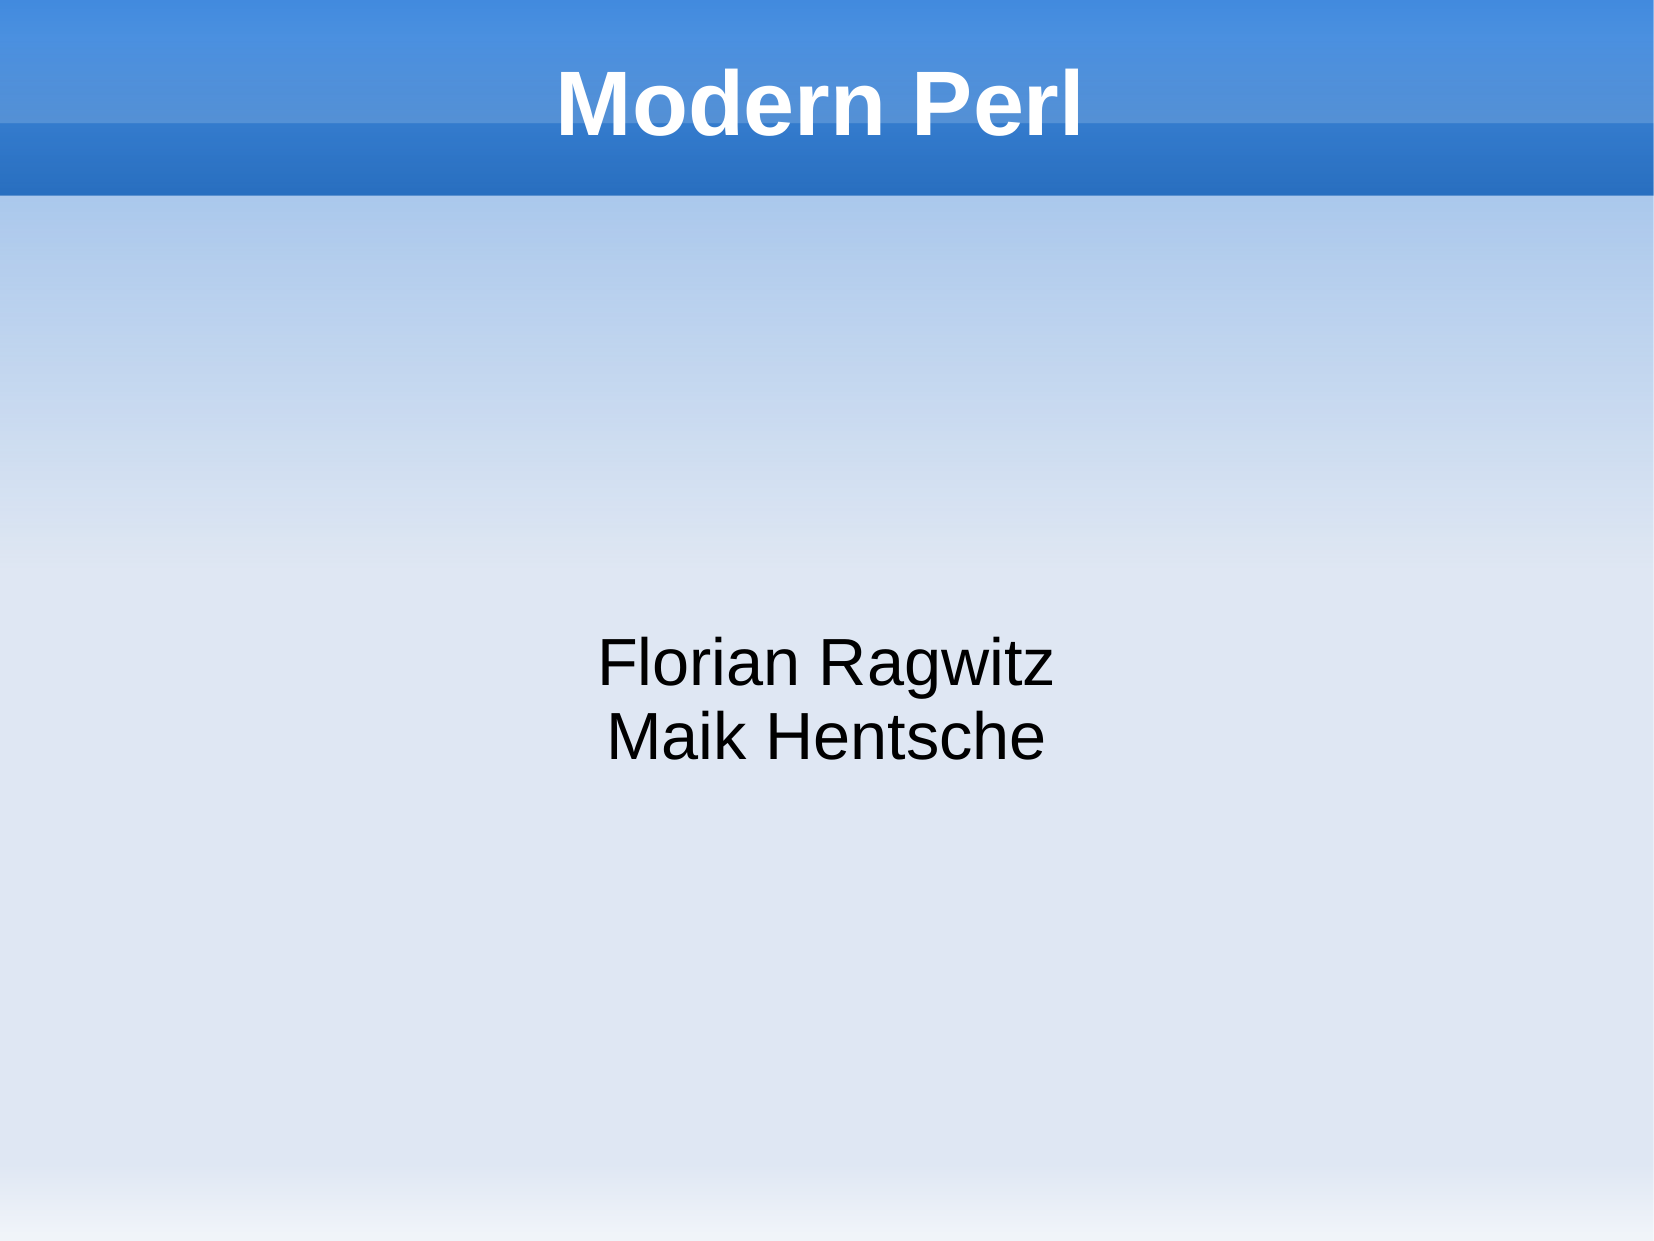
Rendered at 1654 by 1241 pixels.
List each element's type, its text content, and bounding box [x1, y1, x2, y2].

picture [0, 0, 1654, 1241]
title Modern Perl [76, 0, 1565, 208]
subtitle Florian Ragwitz Maik Hentsche [82, 290, 1571, 1109]
